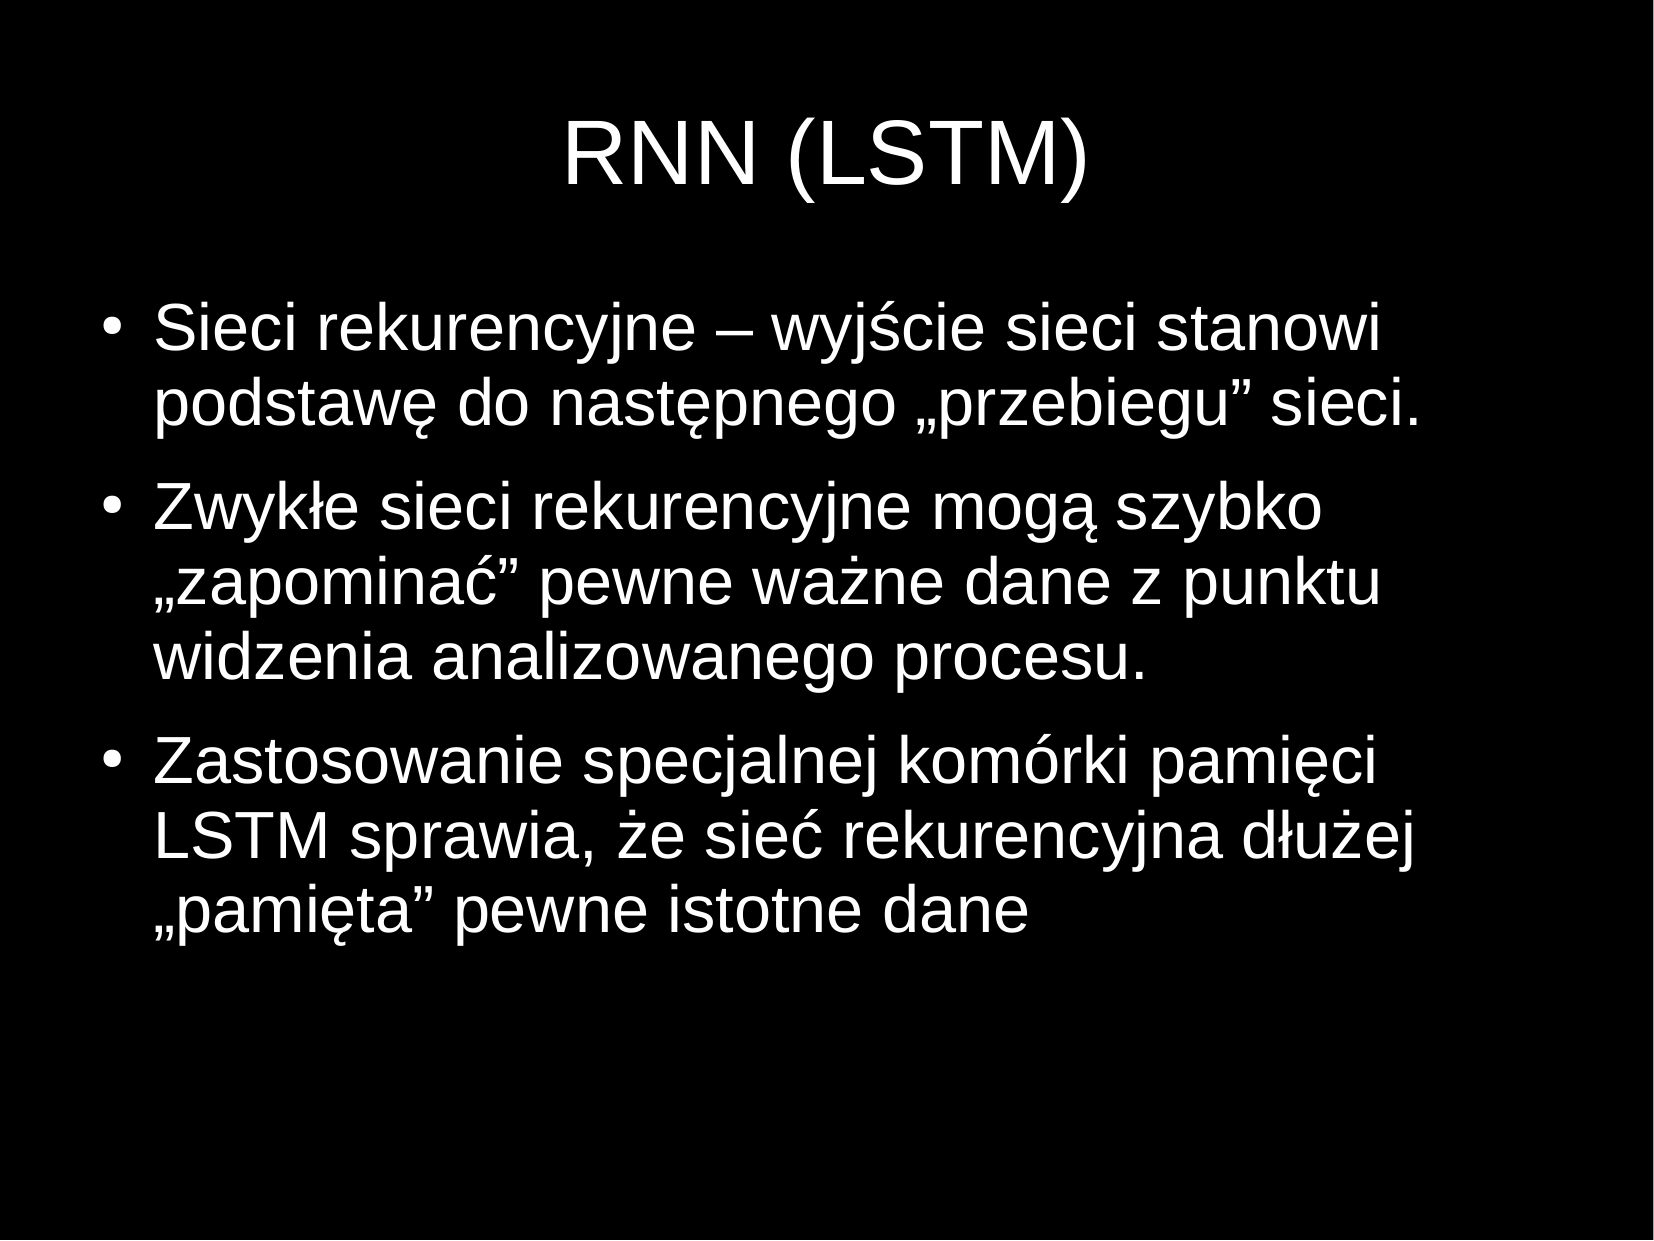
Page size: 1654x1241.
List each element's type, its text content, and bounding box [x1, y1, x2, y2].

title RNN (LSTM) [82, 49, 1571, 257]
list Sieci rekurencyjne – wyjście sieci stanowi podstawę do następnego „przebiegu” sieci. Zwykłe sieci rekurencyjne mogą szybko „zapominać” pewne ważne dane z punktu widzenia analizowanego procesu. Zastosowanie specjalnej komórki pamięci LSTM sprawia, że sieć rekurencyjna dłużej „pamięta” pewne istotne dane [82, 290, 1571, 1109]
